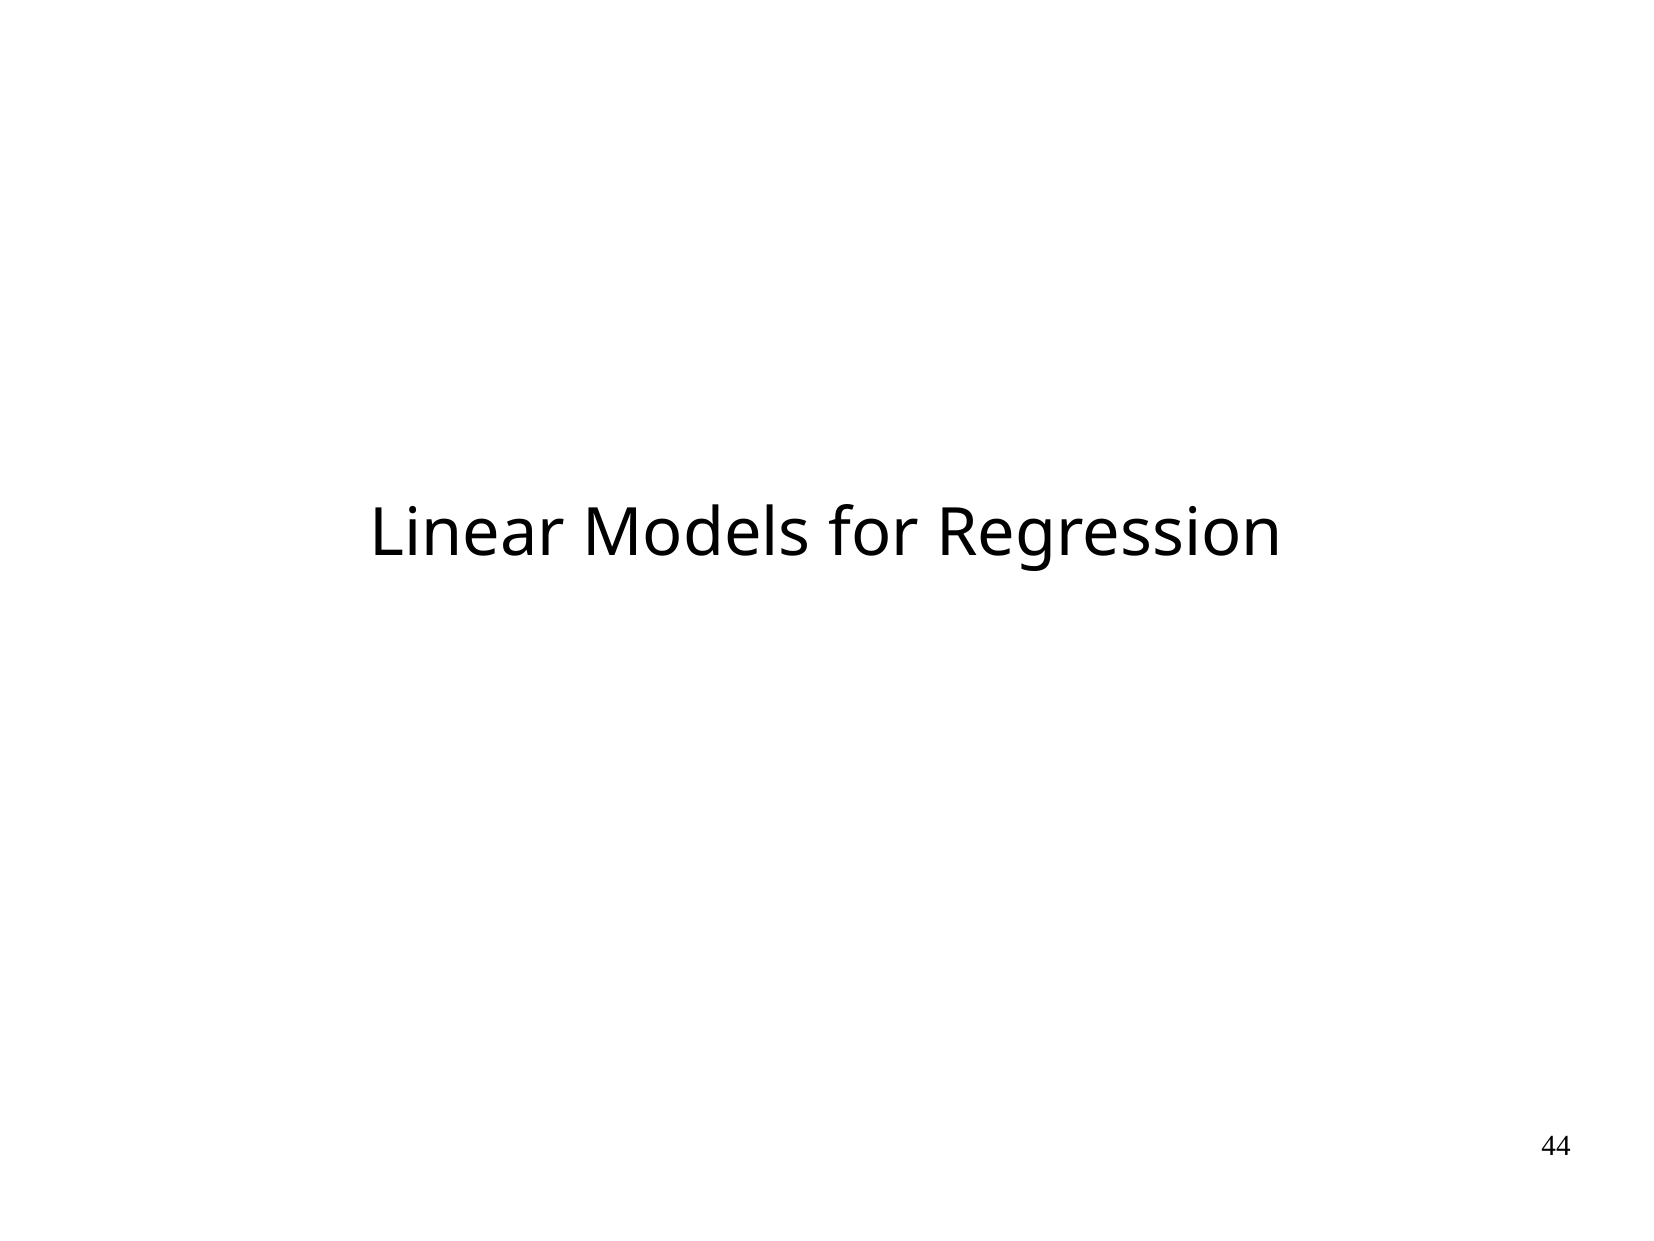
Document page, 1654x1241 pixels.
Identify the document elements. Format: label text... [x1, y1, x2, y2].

subtitle Linear Models for Regression [82, 49, 1571, 1010]
